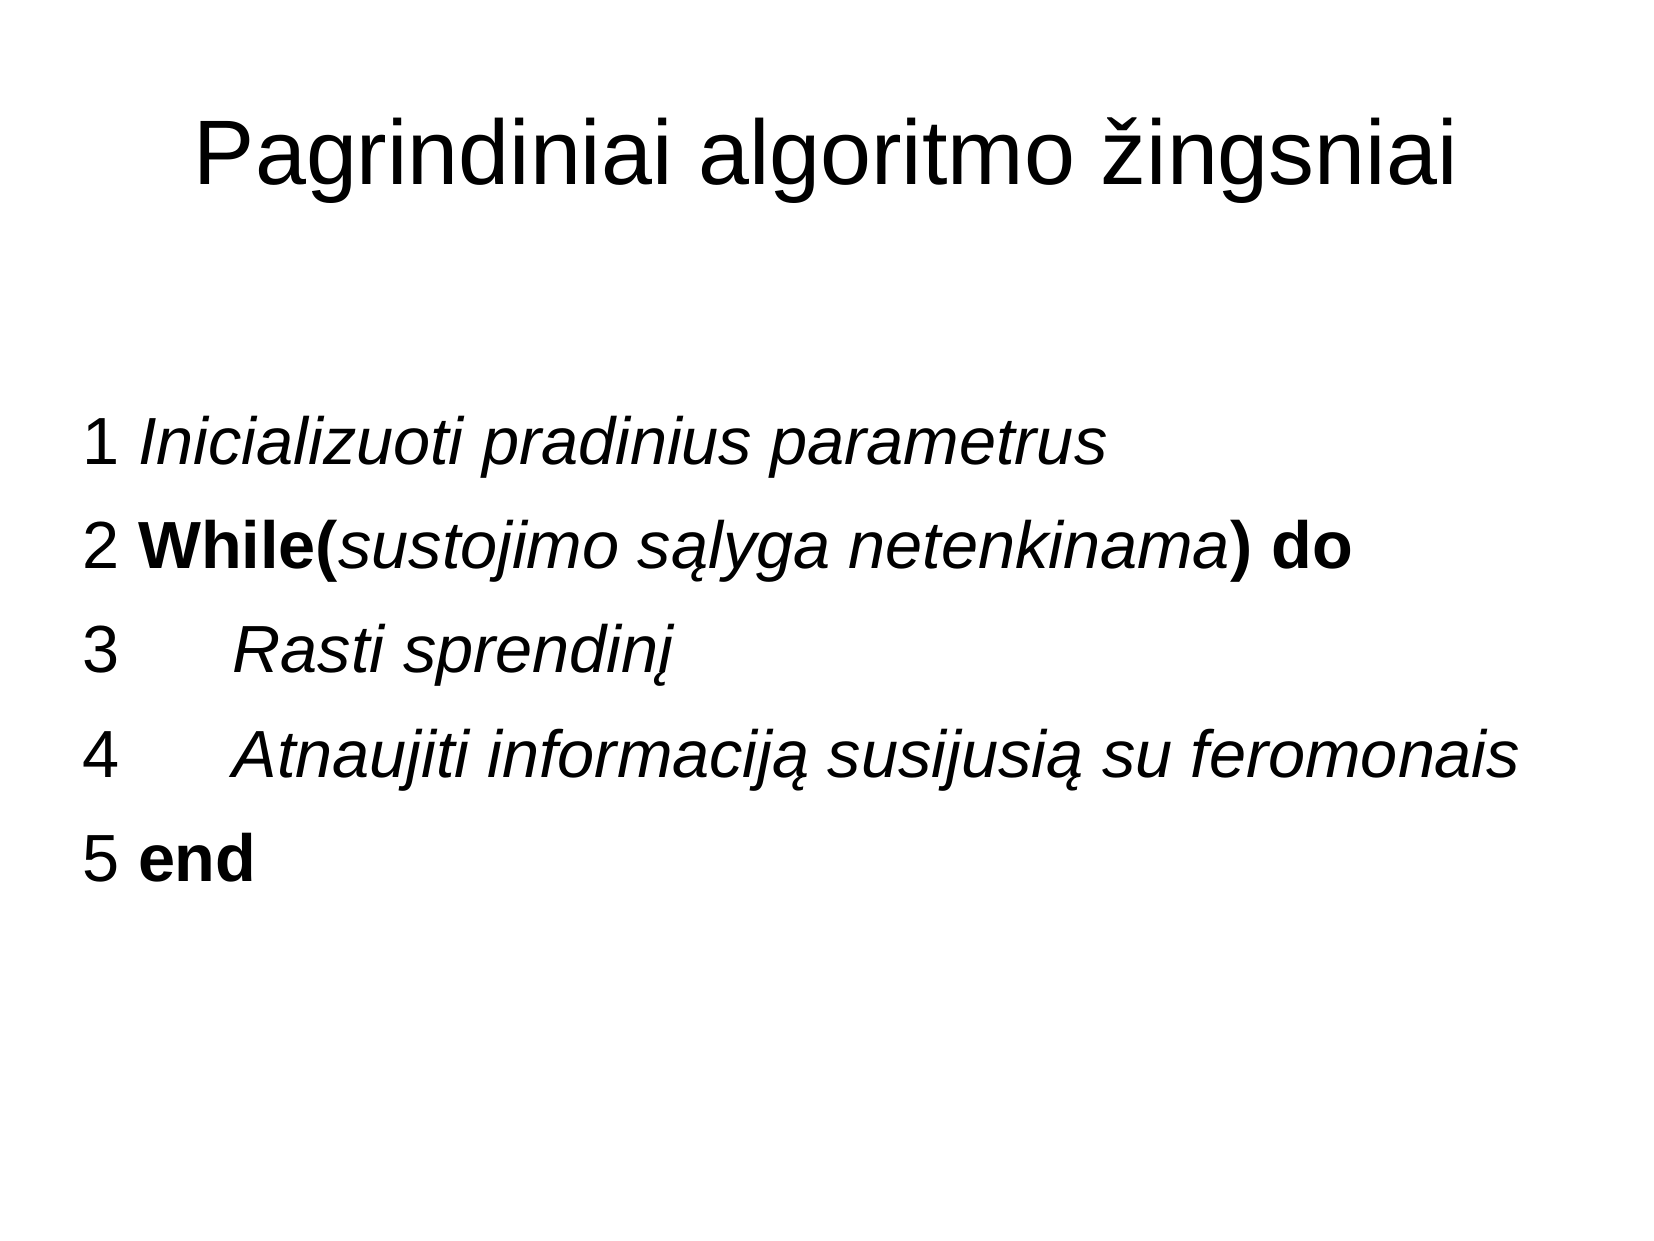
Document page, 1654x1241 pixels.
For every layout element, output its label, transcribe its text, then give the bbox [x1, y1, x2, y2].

list 1 Inicializuoti pradinius parametrus 2 While(sustojimo sąlyga netenkinama) do 3 Rasti sprendinį 4 Atnaujiti informaciją susijusią su feromonais 5 end [82, 290, 1571, 1010]
title Pagrindiniai algoritmo žingsniai [82, 49, 1571, 257]
